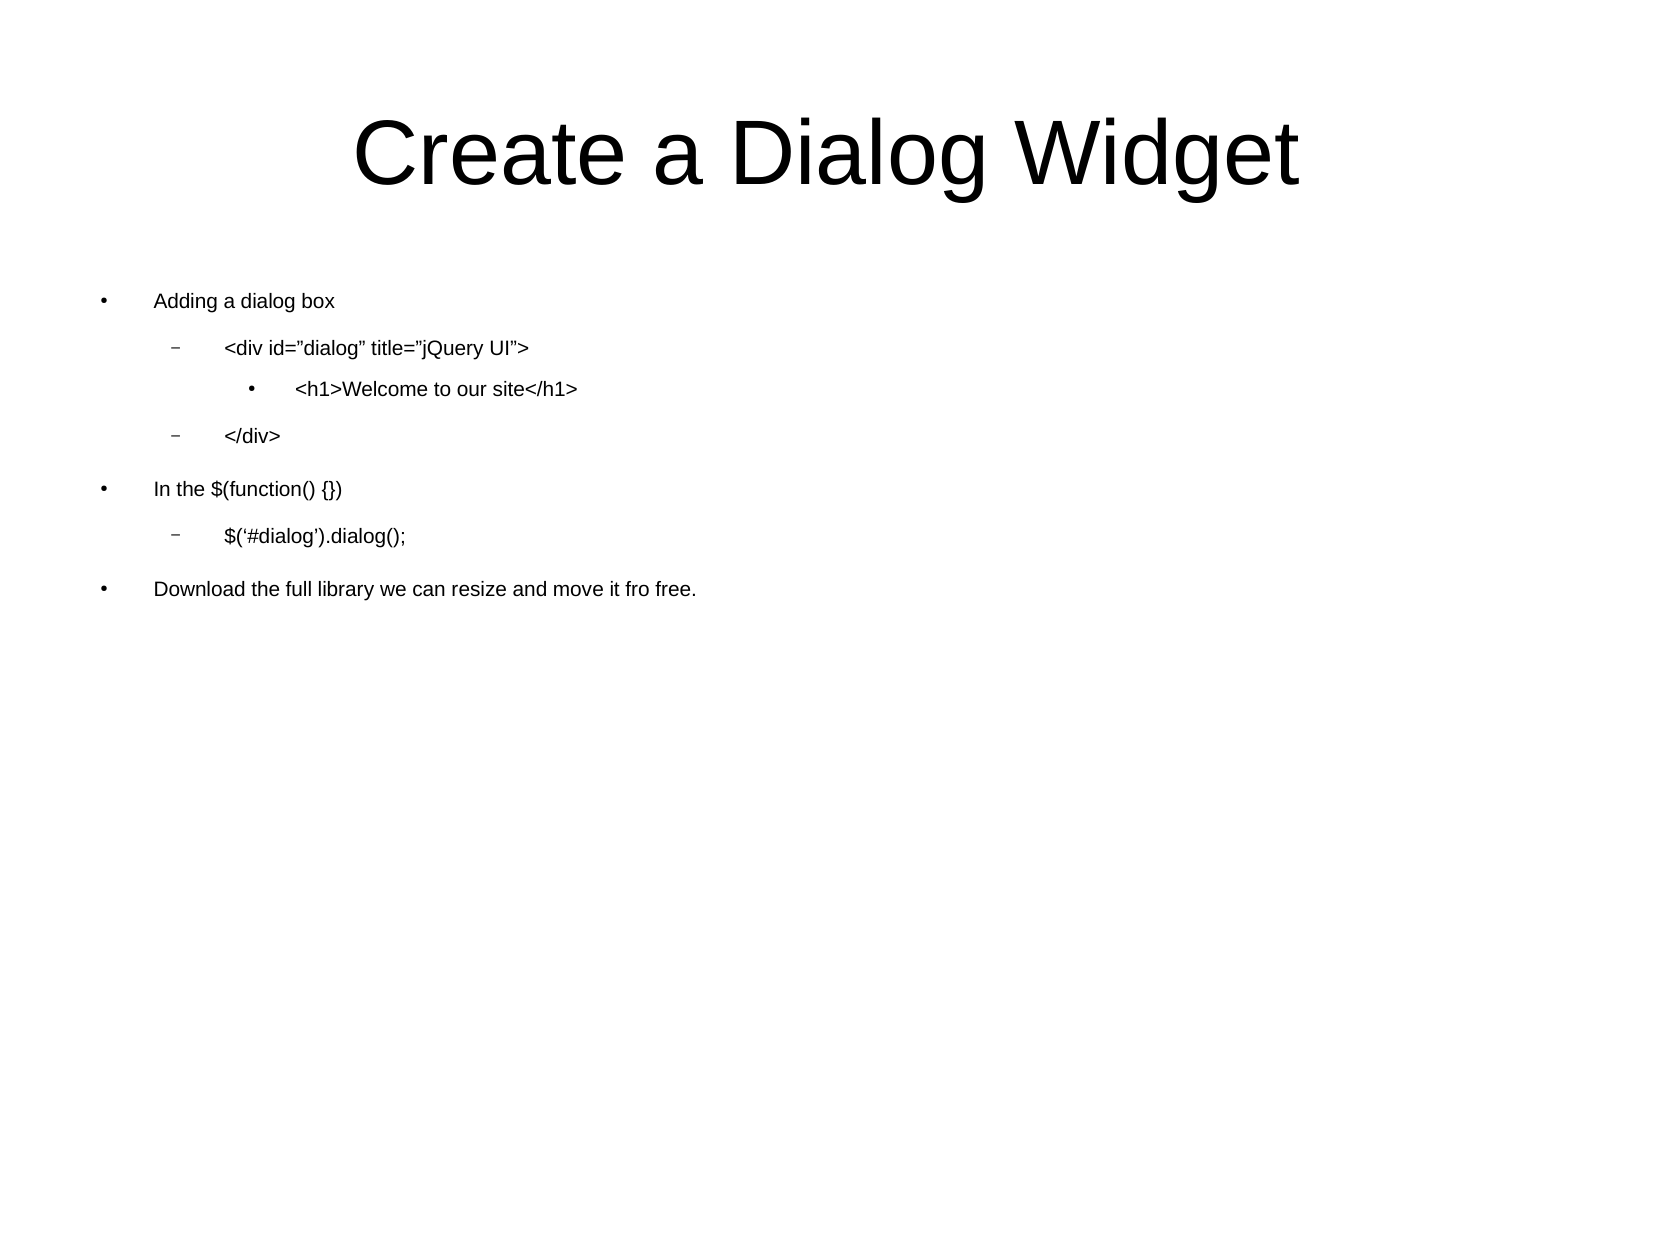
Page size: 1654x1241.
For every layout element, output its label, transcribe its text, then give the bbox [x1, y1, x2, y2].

list Adding a dialog box <div id=”dialog” title=”jQuery UI”> <h1>Welcome to our site</h1> </div> In the $(function() {}) $(‘#dialog’).dialog(); Download the full library we can resize and move it fro free. [82, 290, 1571, 1010]
title Create a Dialog Widget [82, 49, 1571, 257]
